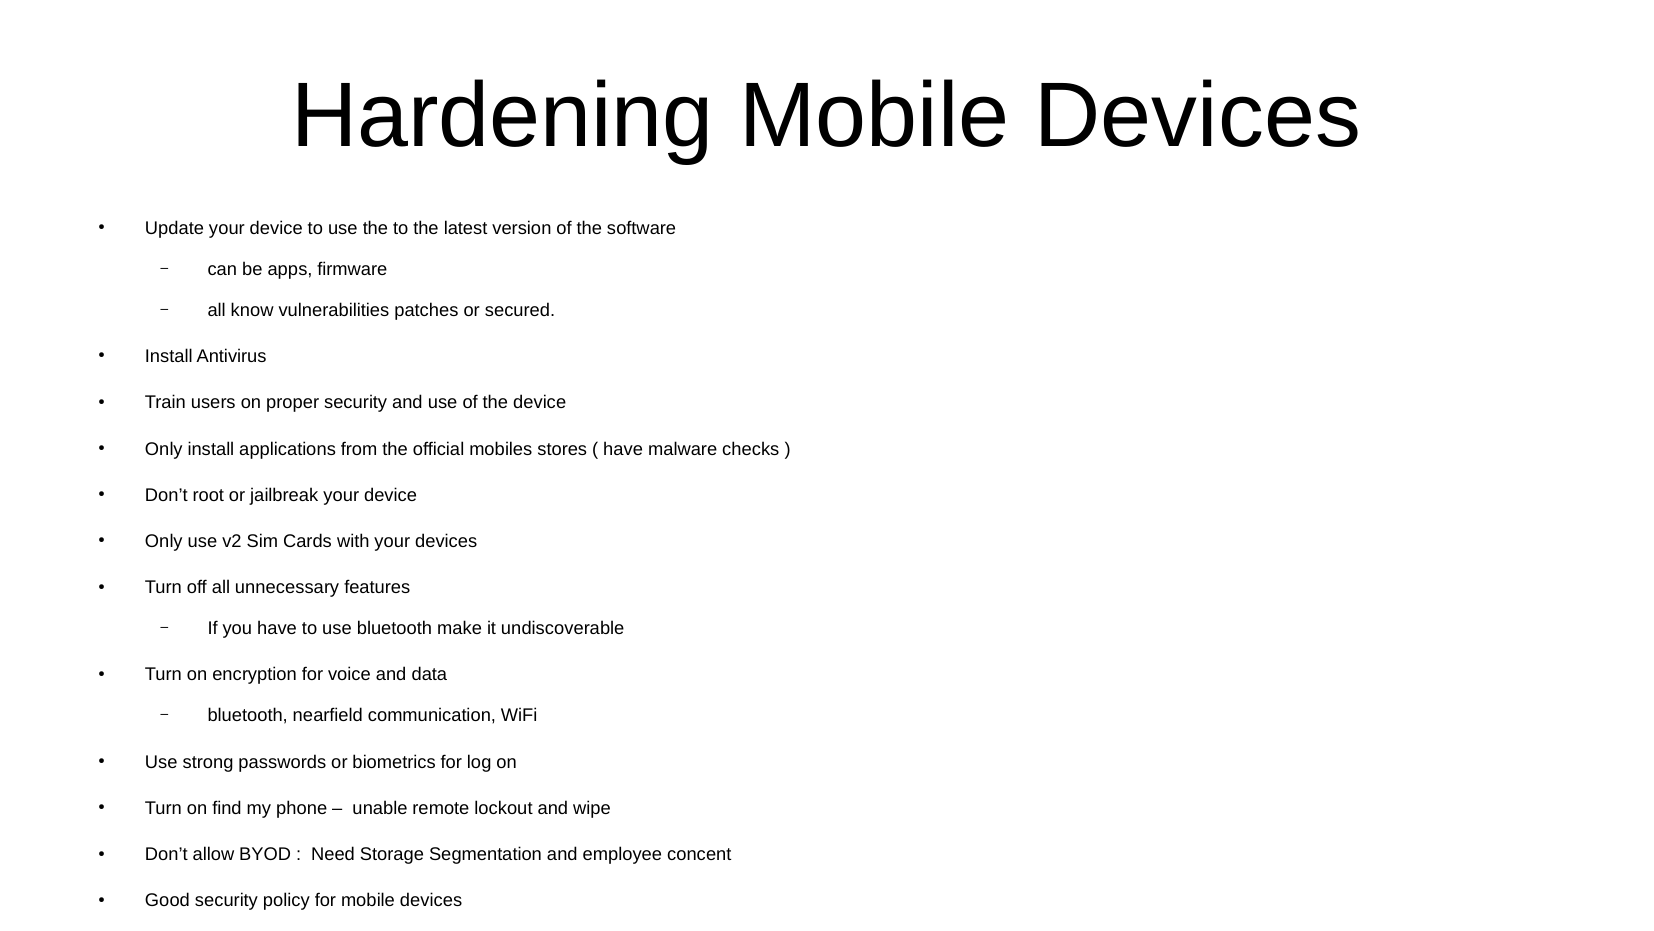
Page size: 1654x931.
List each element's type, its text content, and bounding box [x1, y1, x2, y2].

list Update your device to use the to the latest version of the software can be apps, firmware all know vulnerabilities patches or secured. Install Antivirus Train users on proper security and use of the device Only install applications from the official mobiles stores ( have malware checks ) Don’t root or jailbreak your device Only use v2 Sim Cards with your devices Turn off all unnecessary features If you have to use bluetooth make it undiscoverable Turn on encryption for voice and data bluetooth, nearfield communication, WiFi Use strong passwords or biometrics for log on Turn on find my phone – unable remote lockout and wipe Don’t allow BYOD : Need Storage Segmentation and employee concent Good security policy for mobile devices [82, 217, 1636, 916]
title Hardening Mobile Devices [82, 37, 1571, 193]
